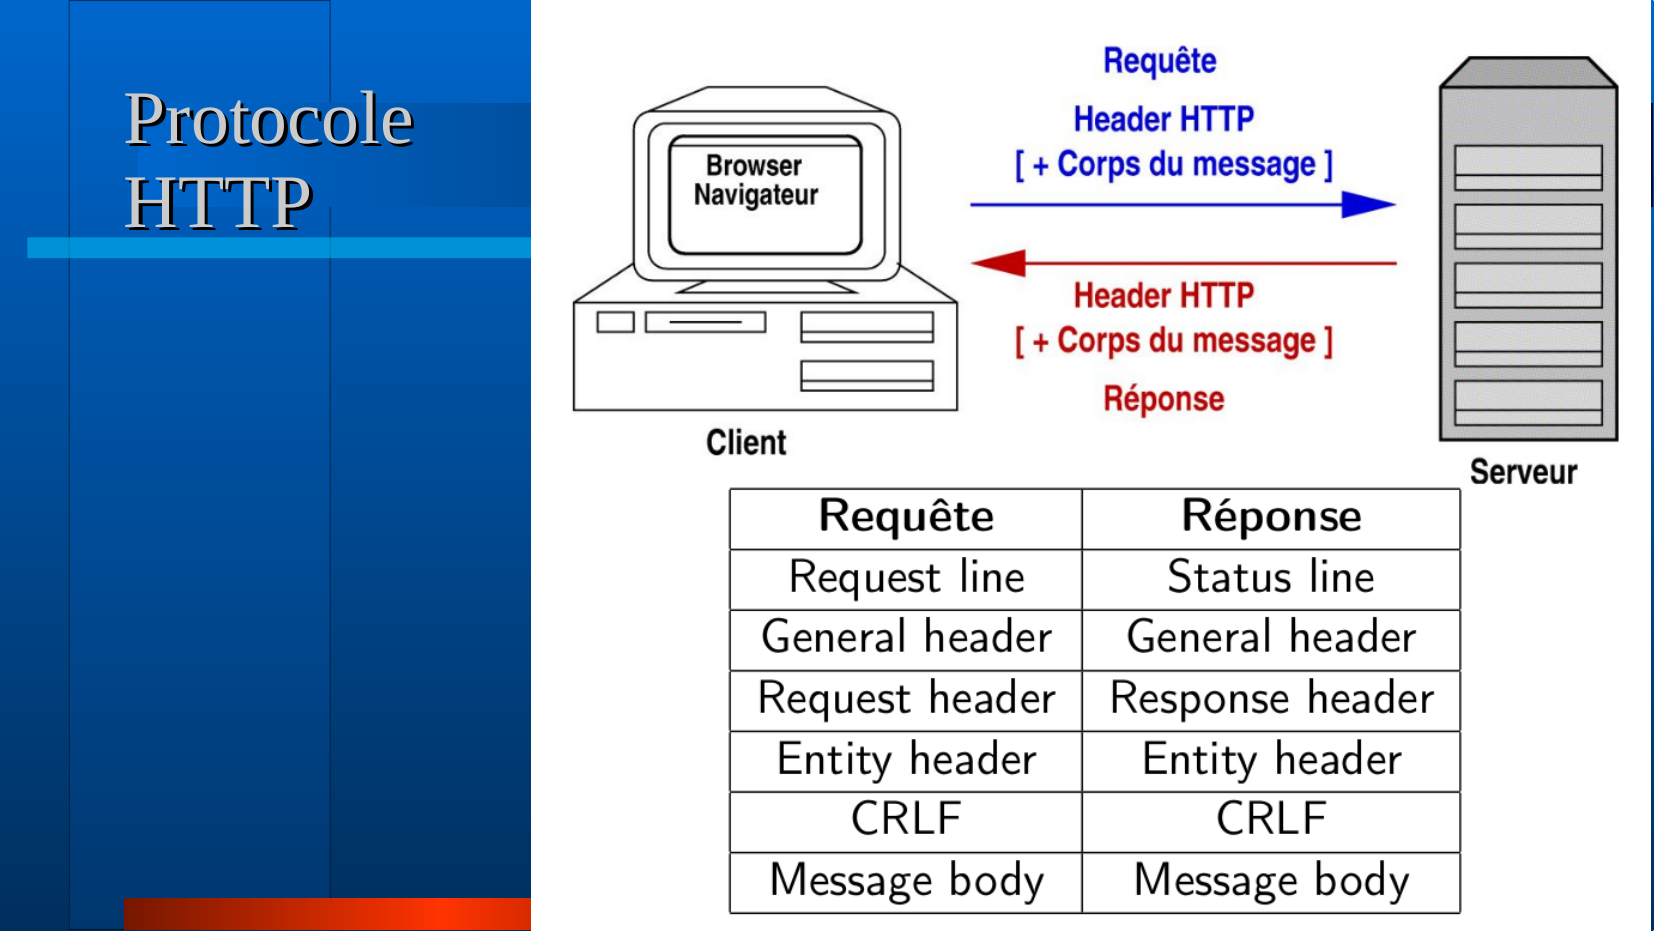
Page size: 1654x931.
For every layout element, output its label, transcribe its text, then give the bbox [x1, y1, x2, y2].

picture [531, 0, 1651, 931]
title Protocole HTTP [123, 62, 531, 258]
